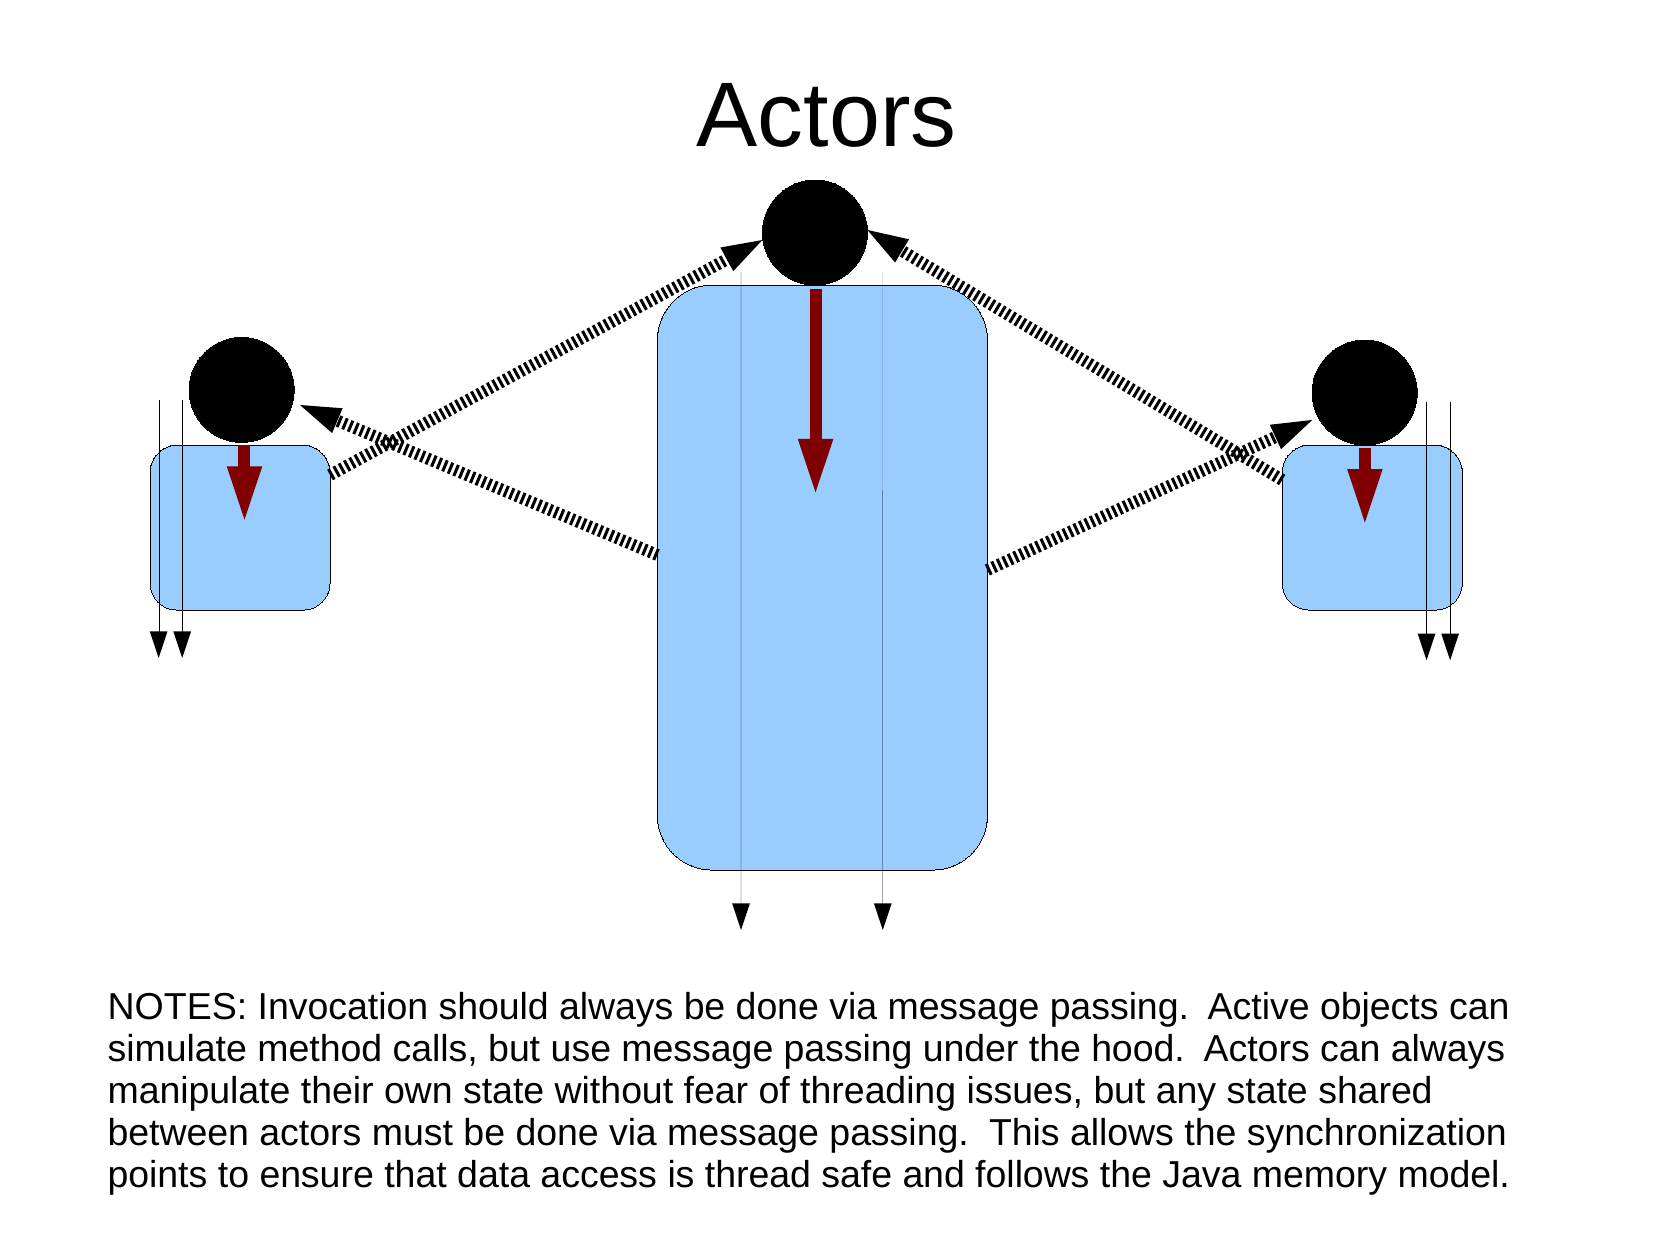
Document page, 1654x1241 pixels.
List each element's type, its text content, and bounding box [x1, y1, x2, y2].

text_box [1427, 445, 1450, 611]
text_box [742, 180, 882, 871]
text_box NOTES: Invocation should always be done via message passing. Active objects can simulate method calls, but use message passing under the hood. Actors can always manipulate their own state without fear of threading issues, but any state shared between actors must be done via message passing. This allows the synchronization points to ensure that data access is thread safe and follows the Java memory model. [90, 975, 1591, 1206]
text_box [1451, 450, 1463, 605]
text_box [150, 452, 159, 603]
text_box [1282, 340, 1426, 611]
text_box [657, 285, 740, 871]
title Actors [82, 49, 1571, 181]
text_box [189, 337, 295, 443]
text_box [160, 445, 182, 611]
text_box [883, 285, 988, 871]
text_box [183, 445, 331, 611]
